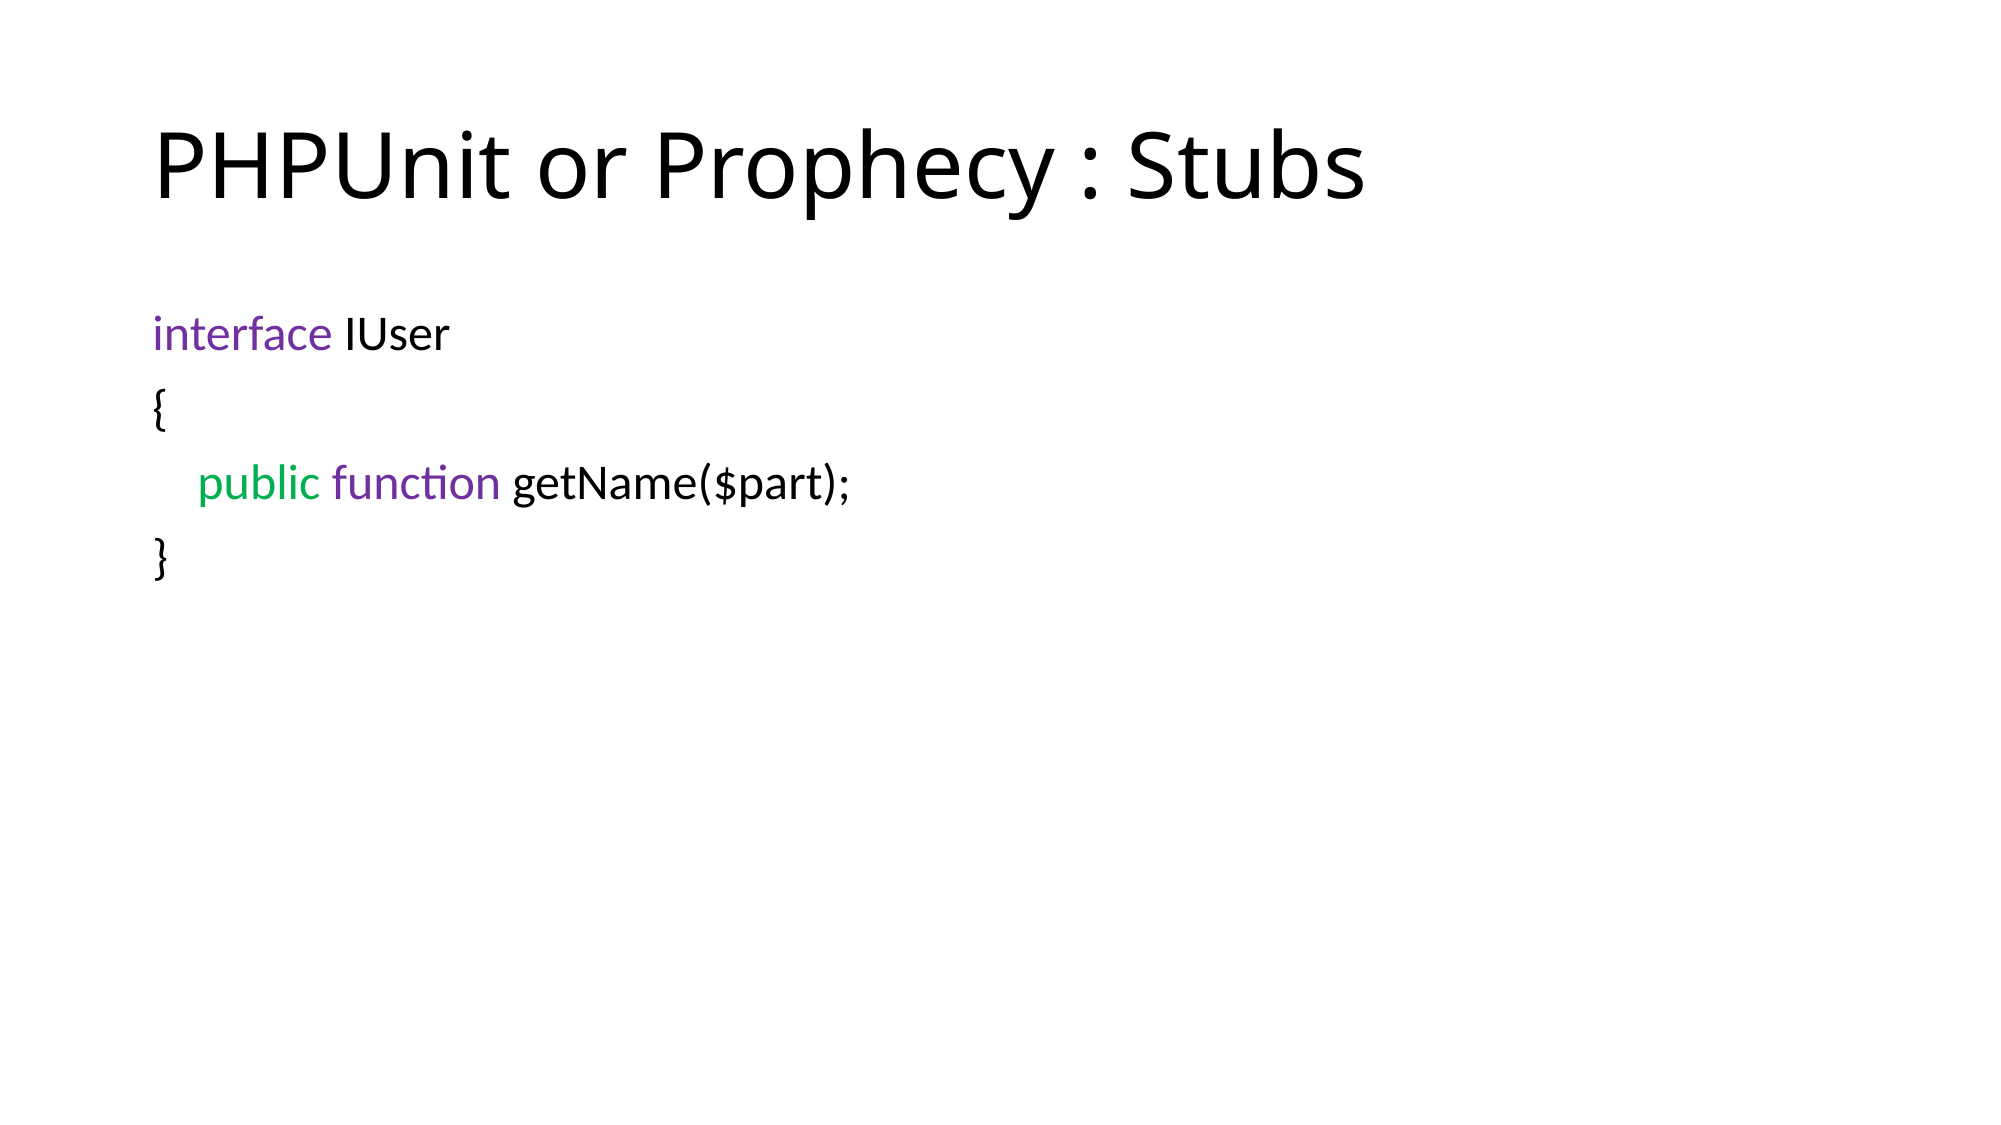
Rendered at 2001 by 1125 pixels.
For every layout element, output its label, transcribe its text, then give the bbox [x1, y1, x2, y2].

list interface IUser { public function getName($part); } [137, 299, 1863, 1014]
title PHPUnit or Prophecy : Stubs [137, 59, 1863, 278]
